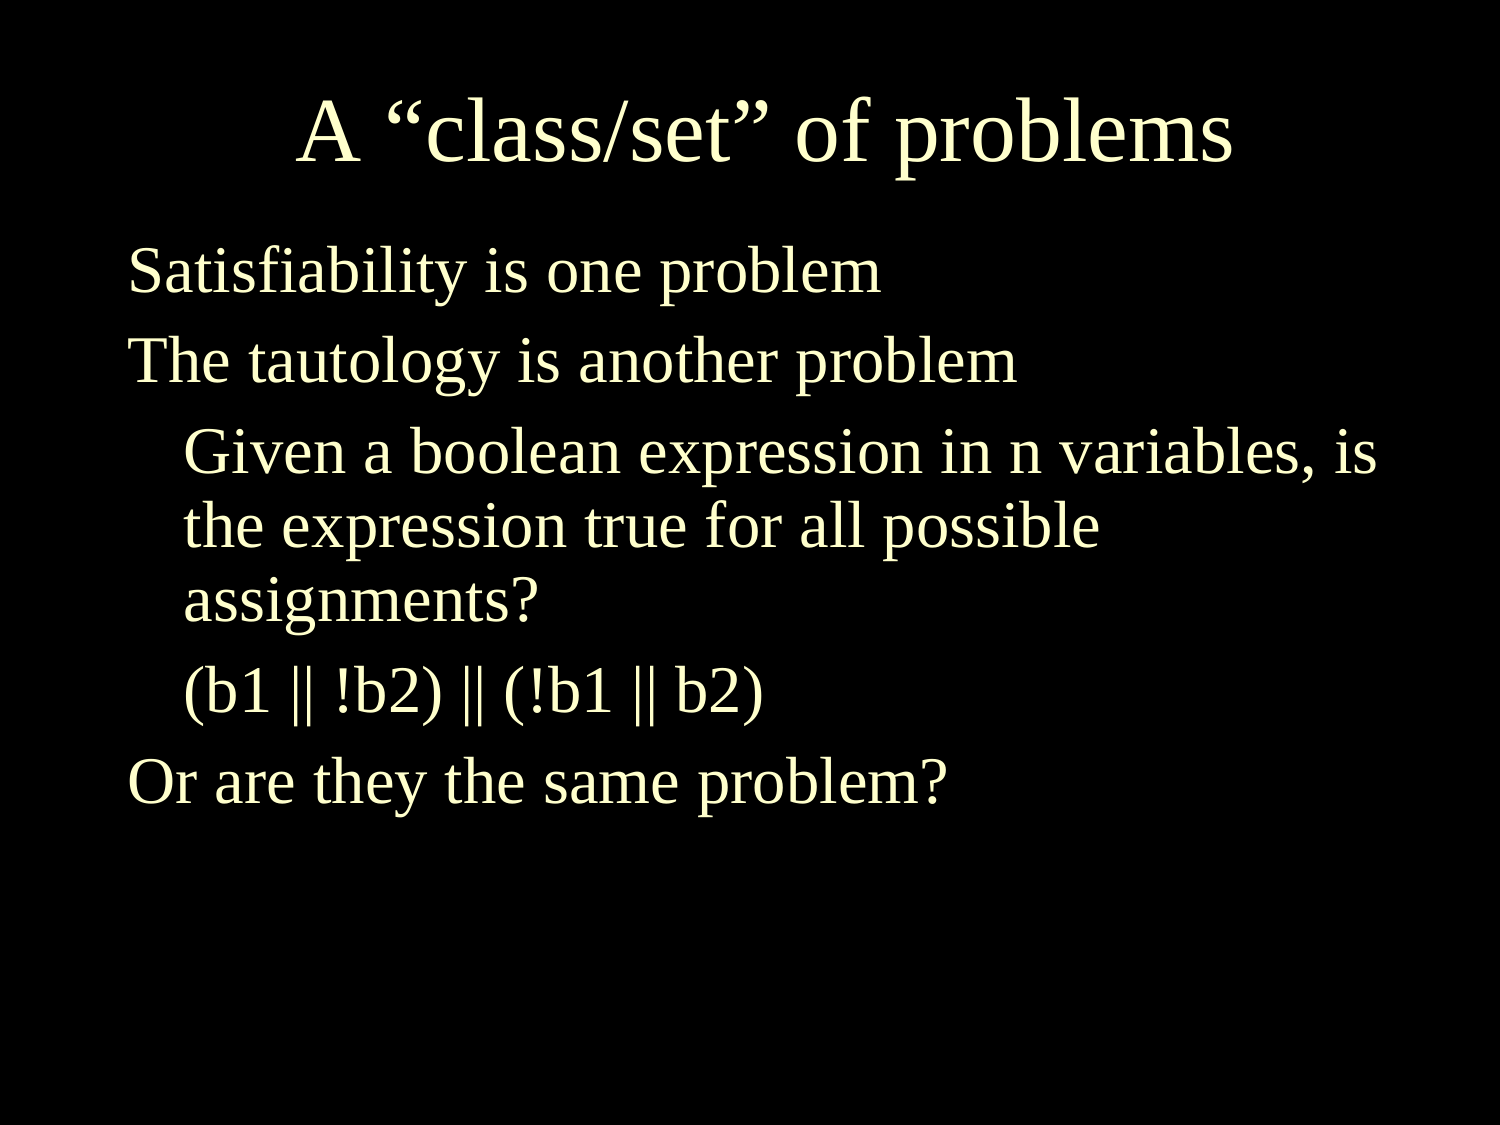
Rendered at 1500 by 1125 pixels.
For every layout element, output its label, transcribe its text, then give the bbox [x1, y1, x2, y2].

list Satisfiability is one problem The tautology is another problem Given a boolean expression in n variables, is the expression true for all possible assignments? (b1 || !b2) || (!b1 || b2) Or are they the same problem? [112, 224, 1482, 1026]
title A “class/set” of problems [37, 35, 1496, 225]
